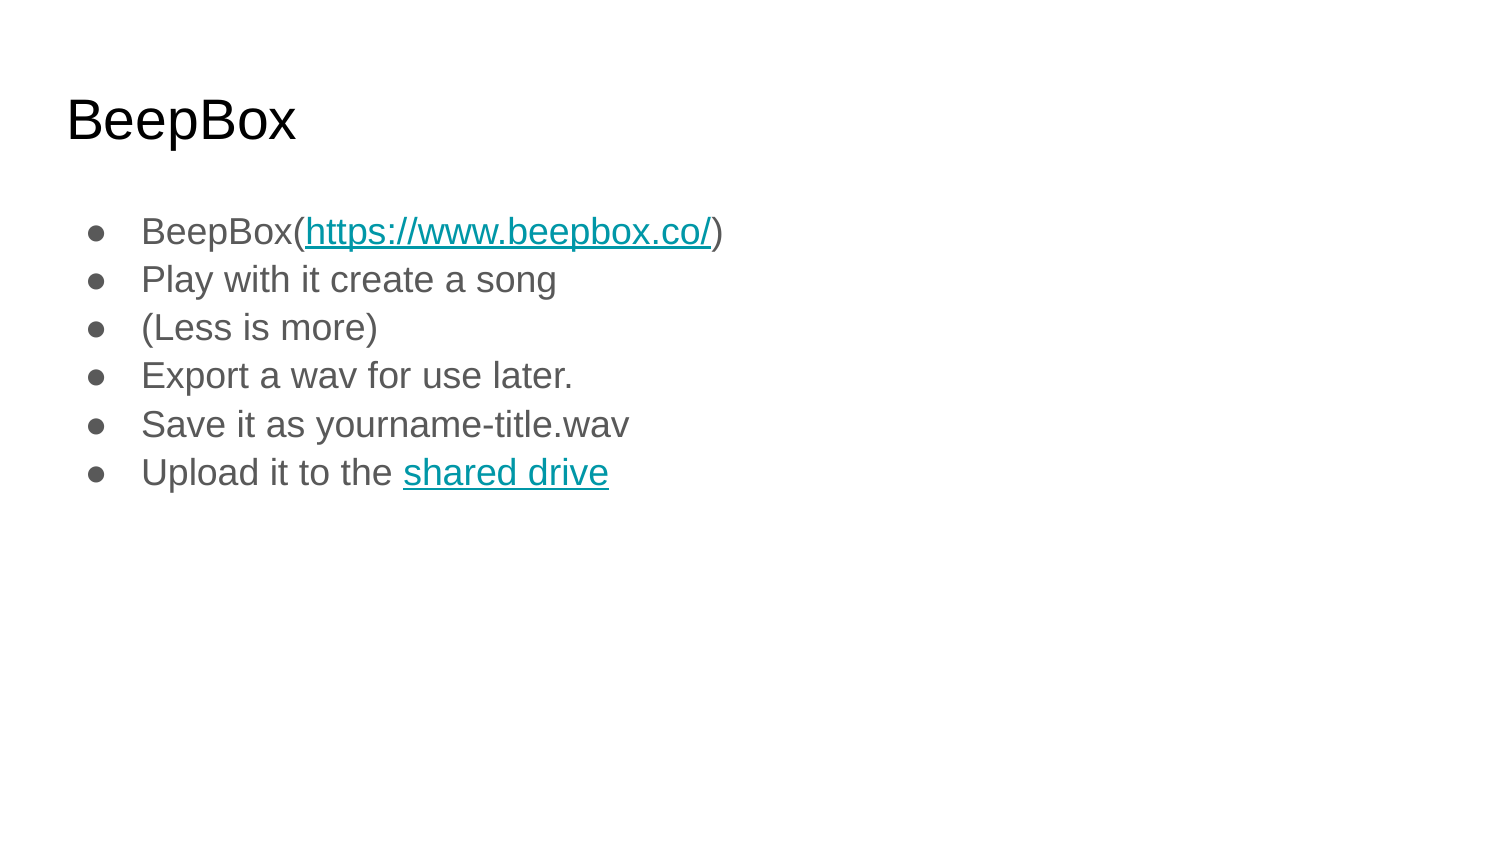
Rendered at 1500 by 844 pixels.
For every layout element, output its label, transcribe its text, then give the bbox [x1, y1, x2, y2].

title BeepBox [51, 72, 1449, 167]
list BeepBox(https://www.beepbox.co/) Play with it create a song (Less is more) Export a wav for use later. Save it as yourname-title.wav Upload it to the shared drive [51, 189, 1449, 750]
